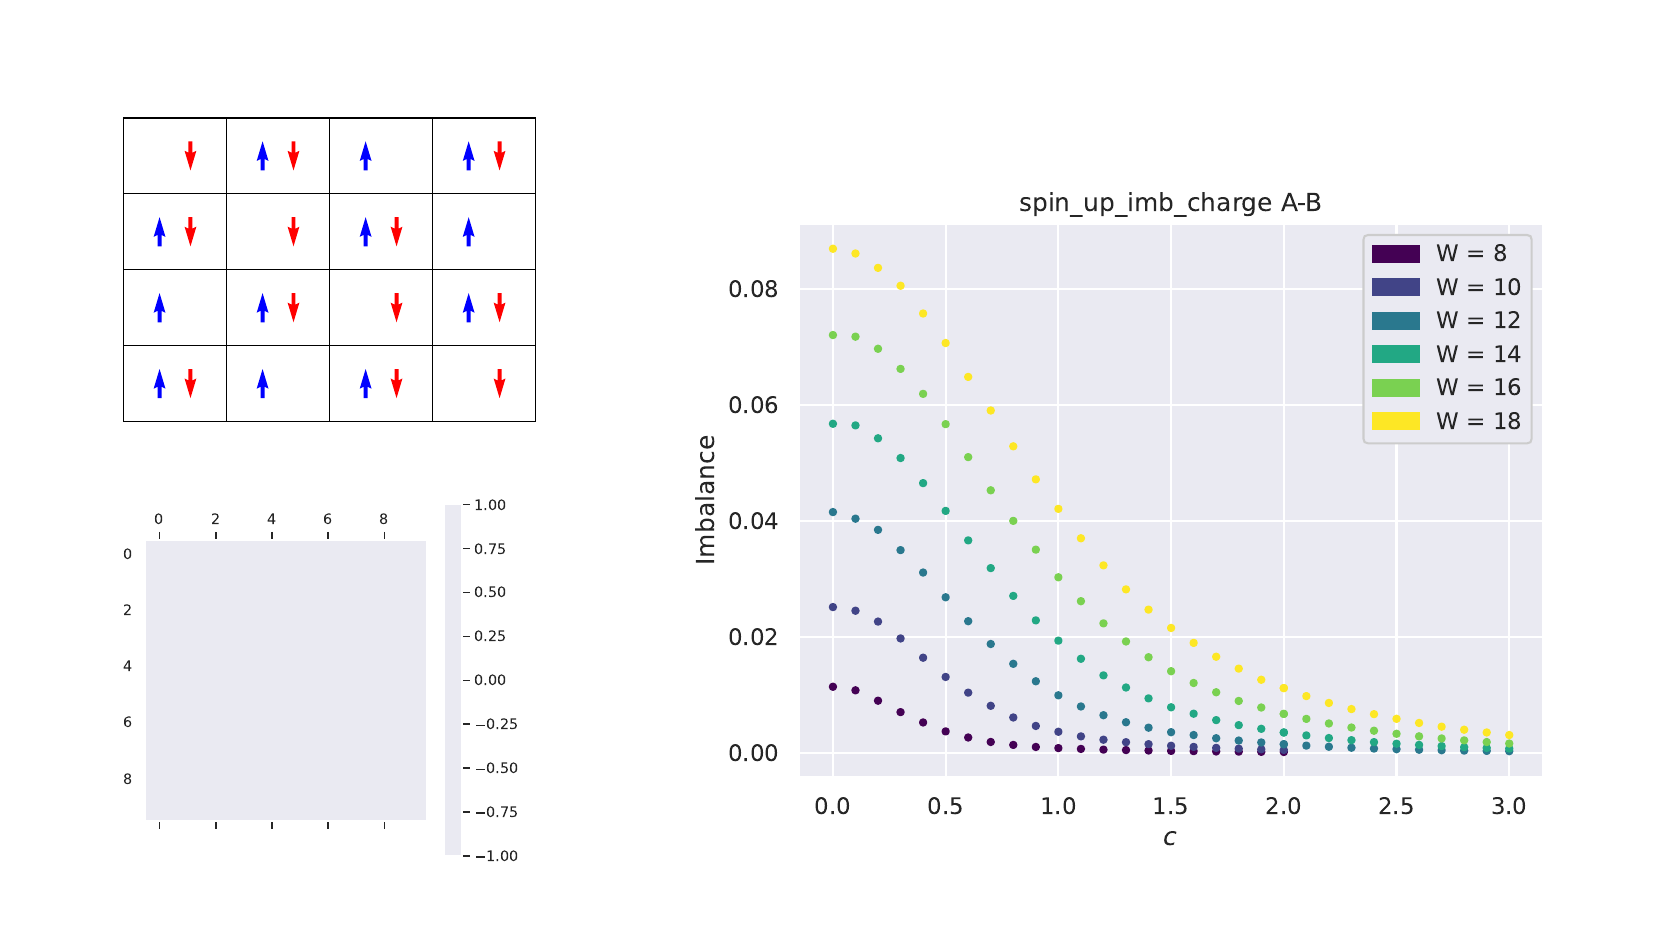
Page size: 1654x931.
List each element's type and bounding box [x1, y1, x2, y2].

picture [59, 59, 611, 897]
picture [679, 136, 1640, 857]
